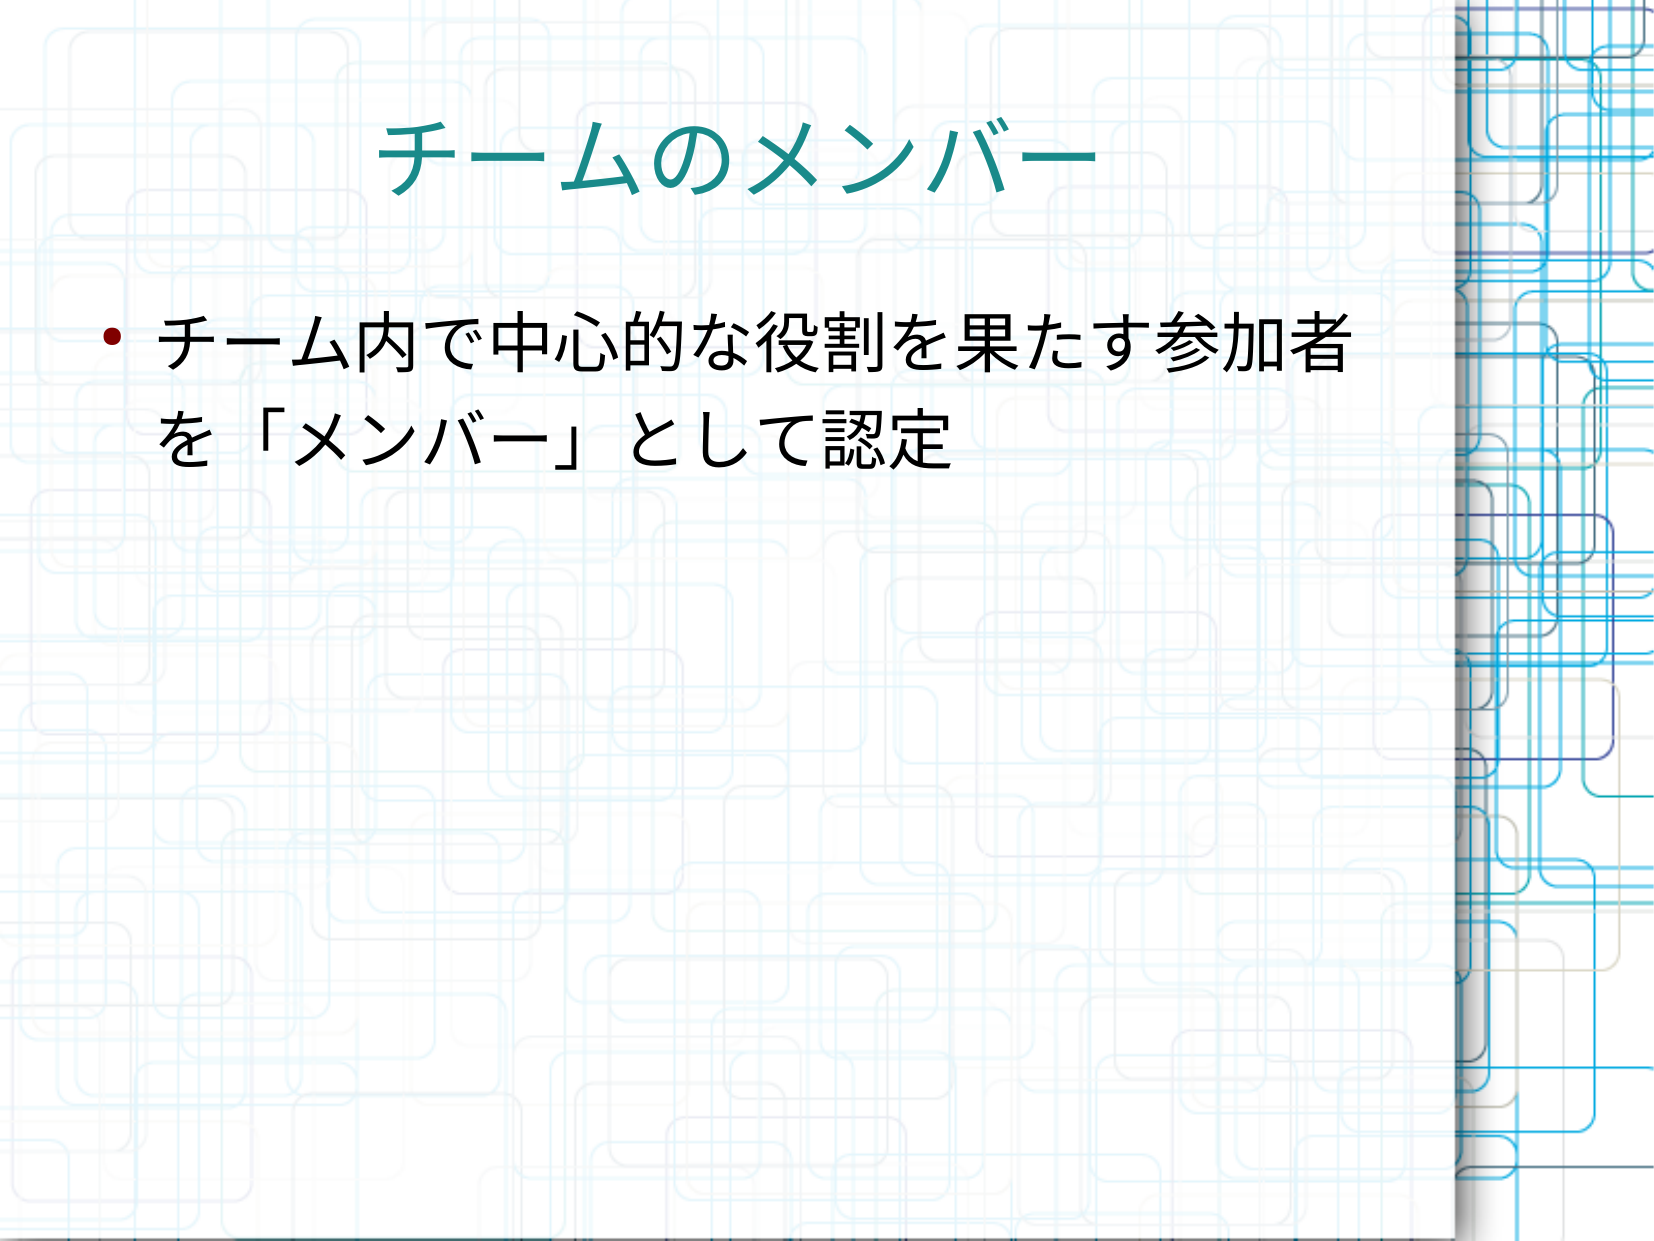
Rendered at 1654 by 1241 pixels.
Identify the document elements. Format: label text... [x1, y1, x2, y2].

list チーム内で中心的な役割を果たす参加者を「メンバー」として認定 [82, 290, 1418, 1010]
picture [0, 0, 1654, 1241]
title チームのメンバー [59, 49, 1418, 257]
